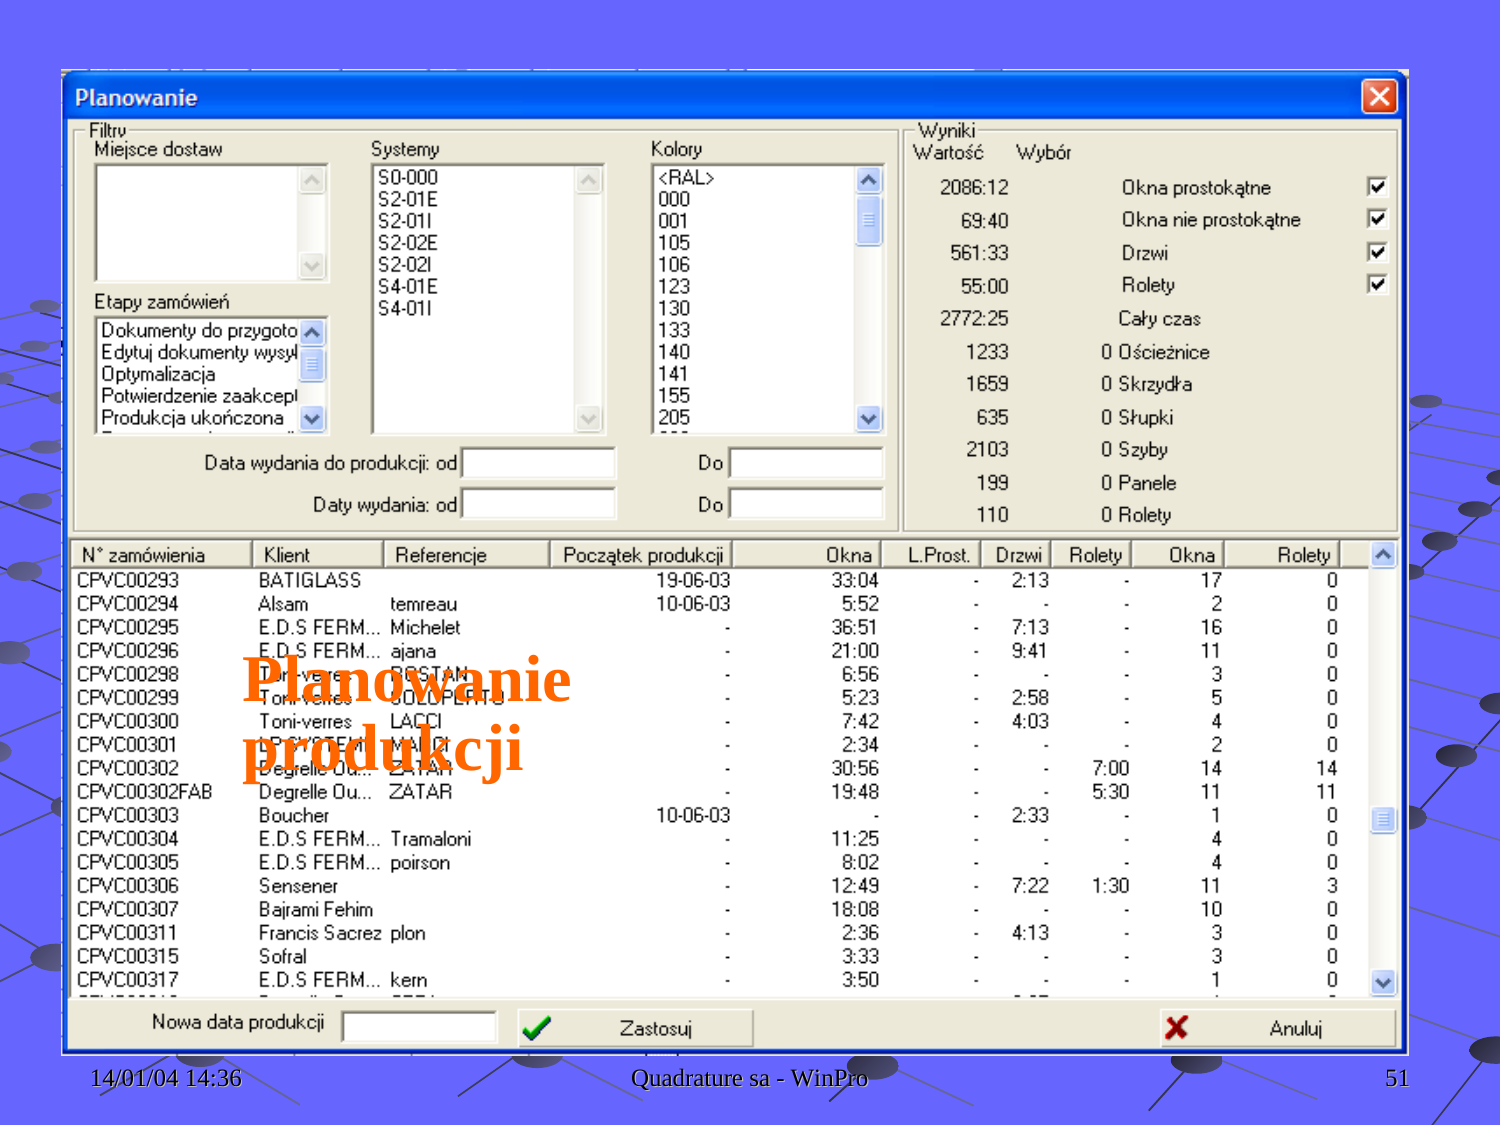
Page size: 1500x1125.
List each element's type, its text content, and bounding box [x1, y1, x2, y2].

text_box Planowanie produkcji [242, 646, 651, 784]
picture [61, 69, 1409, 1056]
